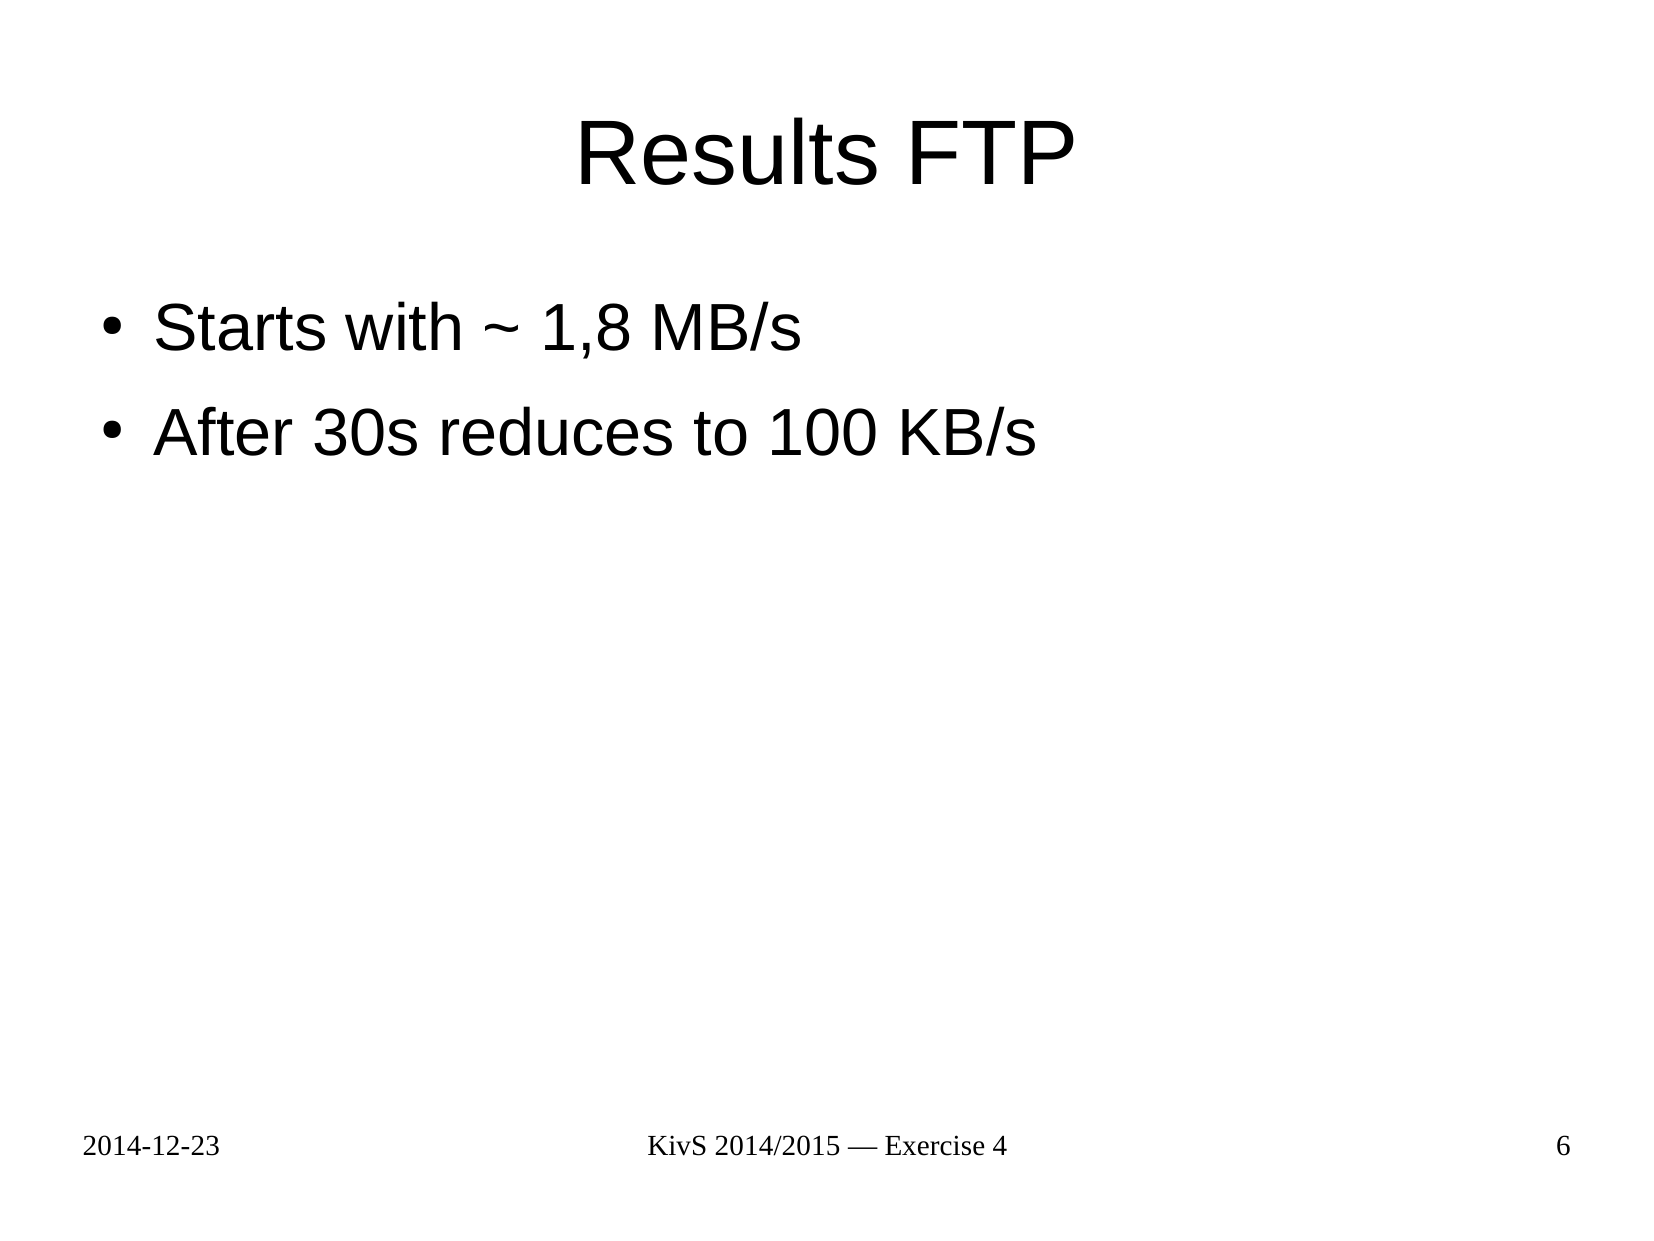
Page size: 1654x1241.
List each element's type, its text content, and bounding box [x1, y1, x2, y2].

list Starts with ~ 1,8 MB/s After 30s reduces to 100 KB/s [82, 290, 1571, 1010]
title Results FTP [82, 49, 1571, 257]
